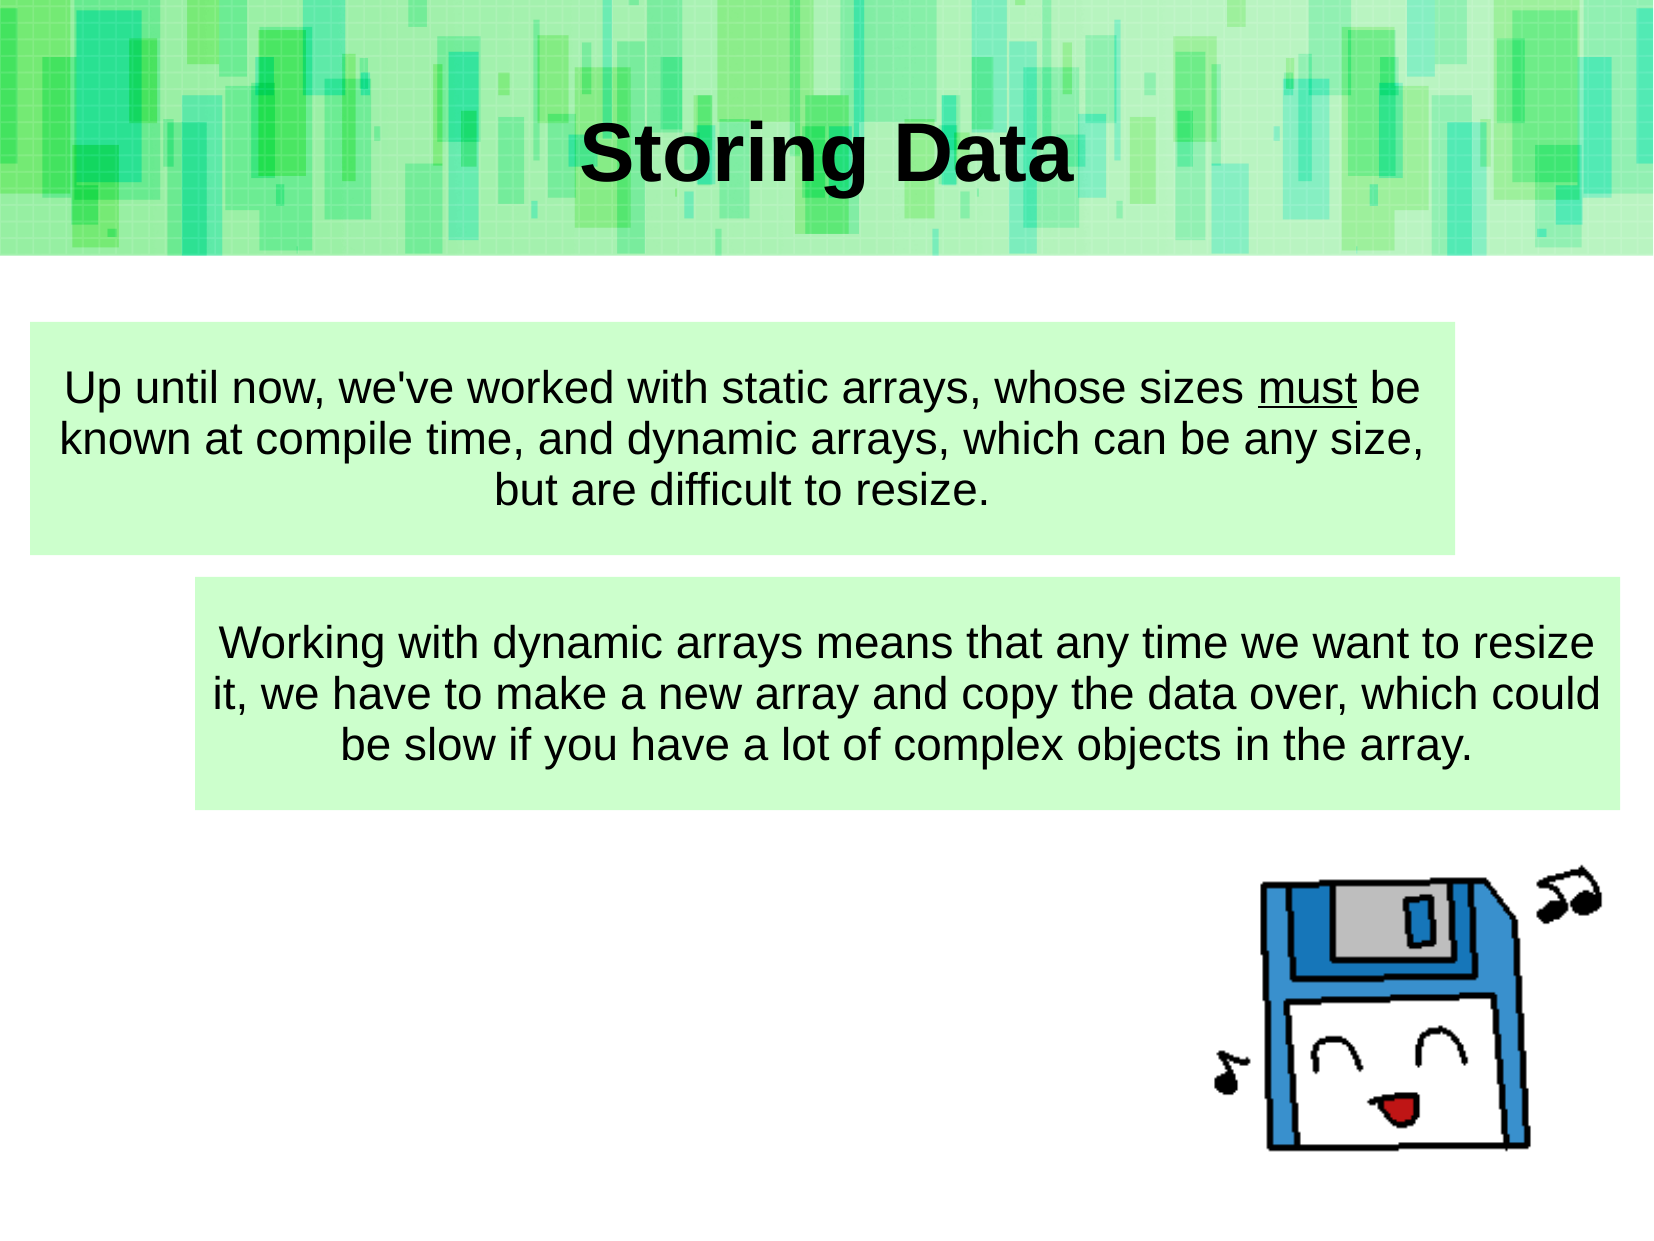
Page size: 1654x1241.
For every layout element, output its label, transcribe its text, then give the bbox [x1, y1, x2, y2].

text_box Up until now, we've worked with static arrays, whose sizes must be known at compile time, and dynamic arrays, which can be any size, but are difficult to resize. [30, 321, 1456, 556]
title Storing Data [82, 49, 1571, 257]
picture [0, 0, 1654, 1241]
text_box Working with dynamic arrays means that any time we want to resize it, we have to make a new array and copy the data over, which could be slow if you have a lot of complex objects in the array. [195, 576, 1621, 811]
